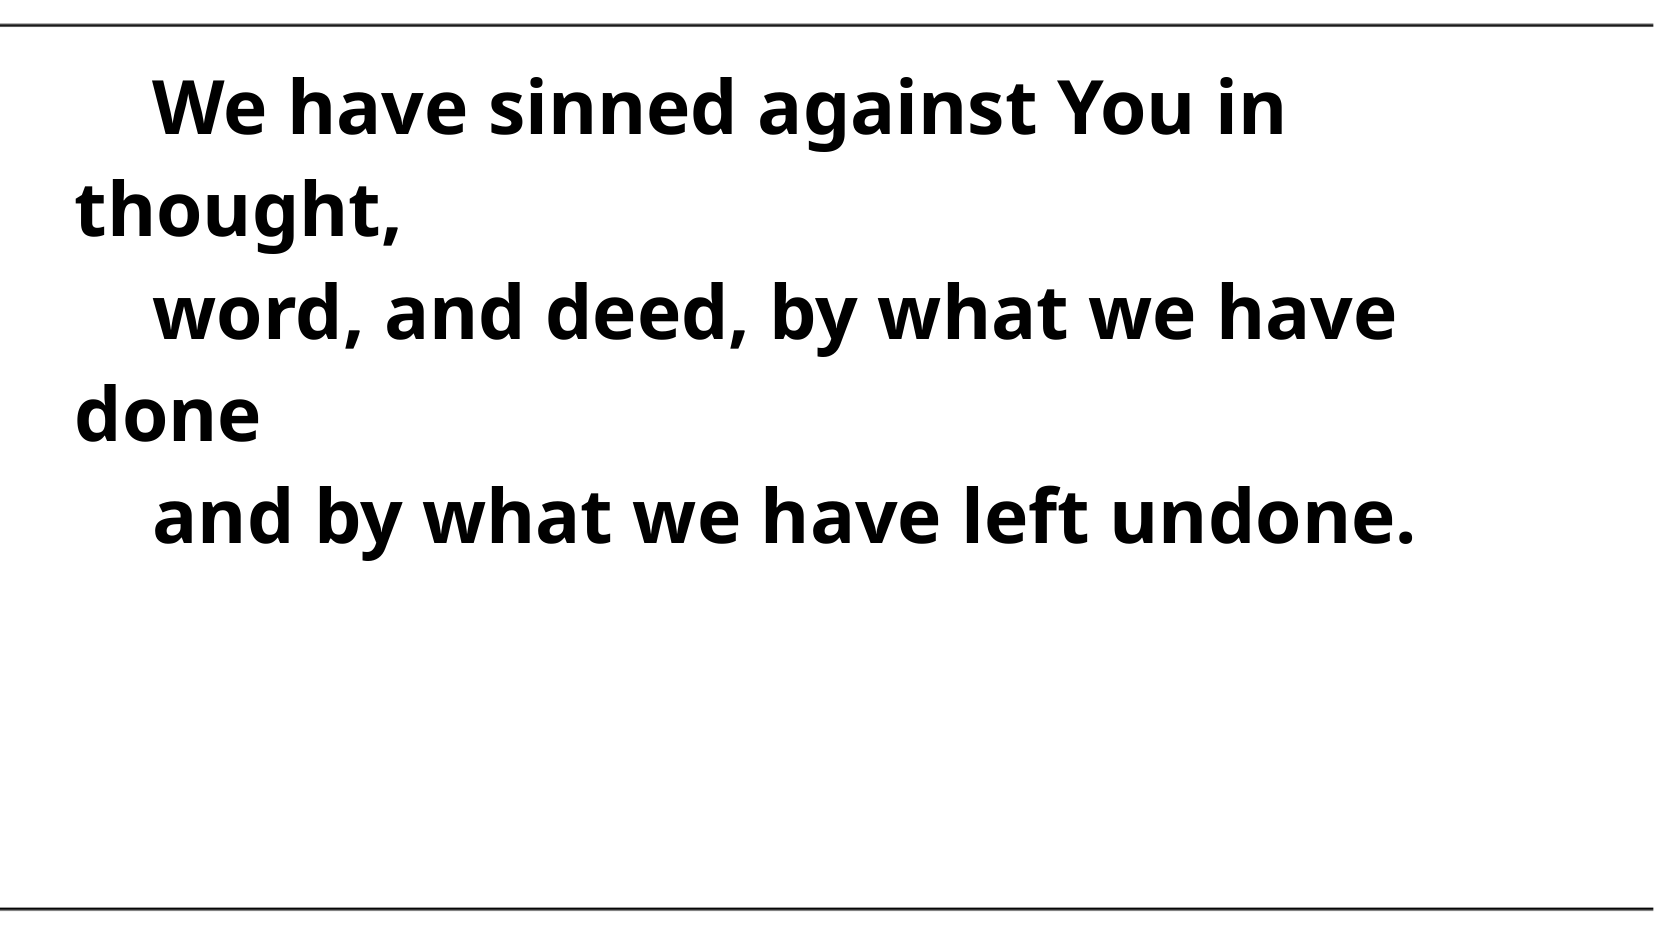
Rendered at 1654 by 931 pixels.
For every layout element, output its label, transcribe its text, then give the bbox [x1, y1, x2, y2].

picture [0, 2, 1654, 931]
text_box We have sinned against You in thought, word, and deed, by what we have done and by what we have left undone. [60, 47, 1591, 376]
